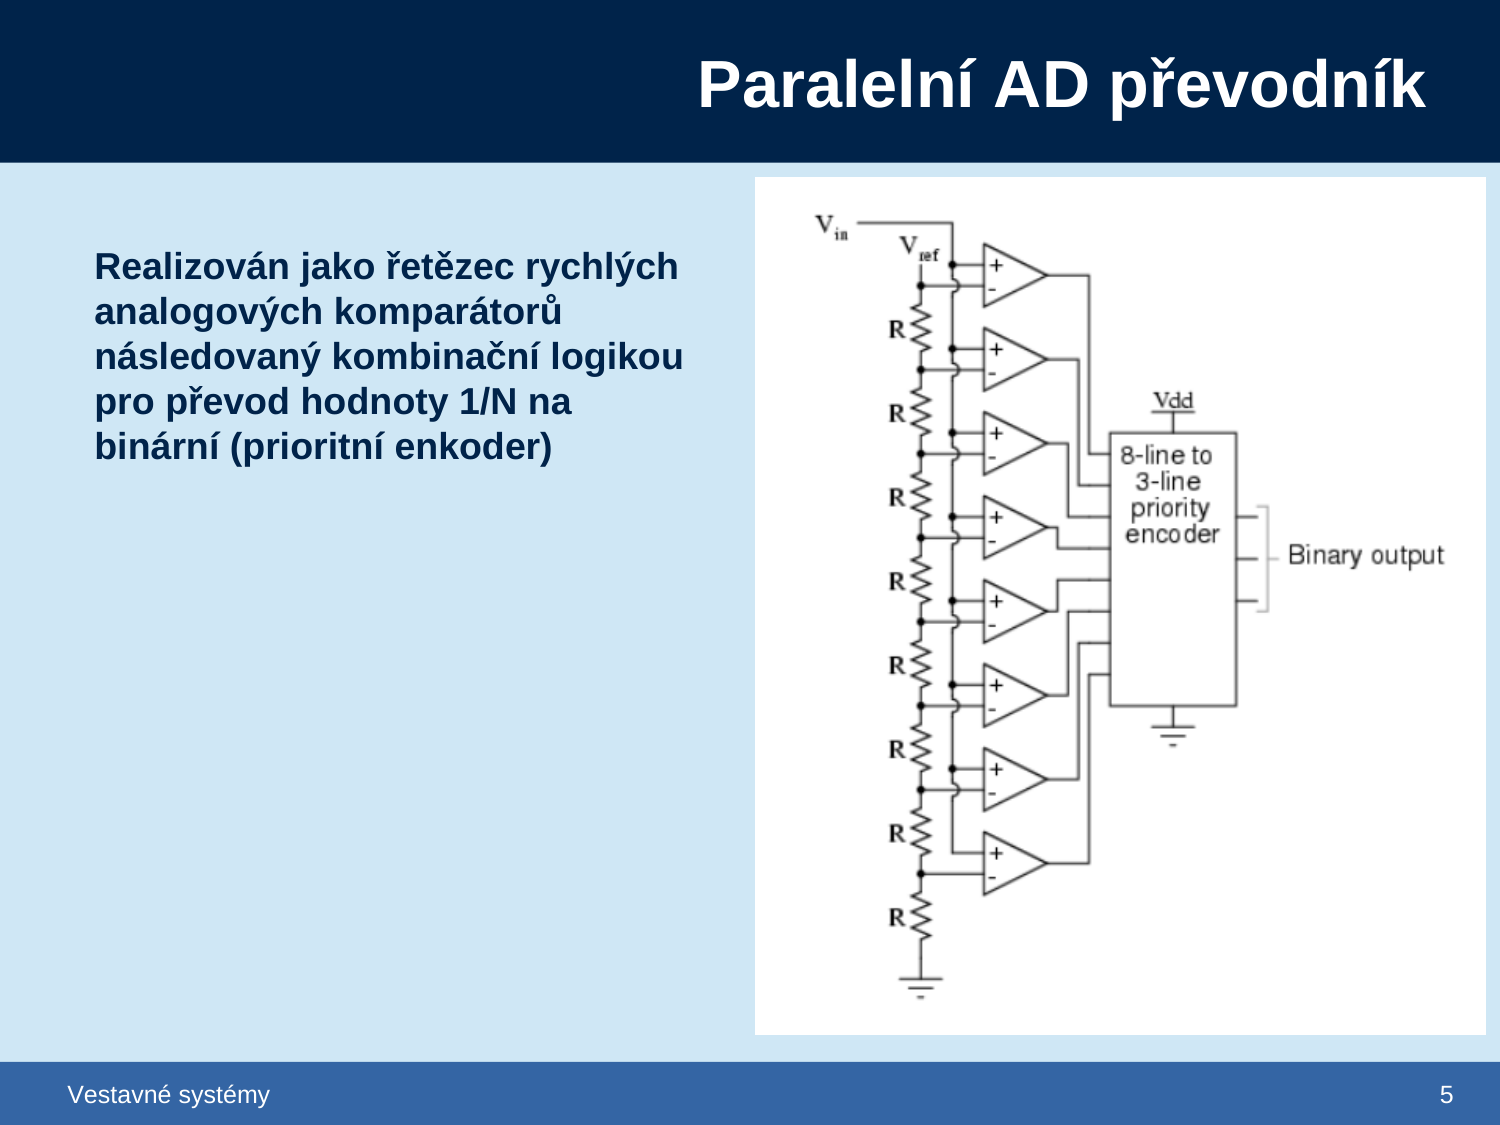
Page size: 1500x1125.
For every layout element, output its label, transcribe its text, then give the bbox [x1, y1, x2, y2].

picture [755, 177, 1486, 1035]
title Paralelní AD převodník [47, 0, 1443, 164]
list Realizován jako řetězec rychlých analogových komparátorů následovaný kombinační logikou pro převod hodnoty 1/N na binární (prioritní enkoder) [50, 187, 709, 591]
